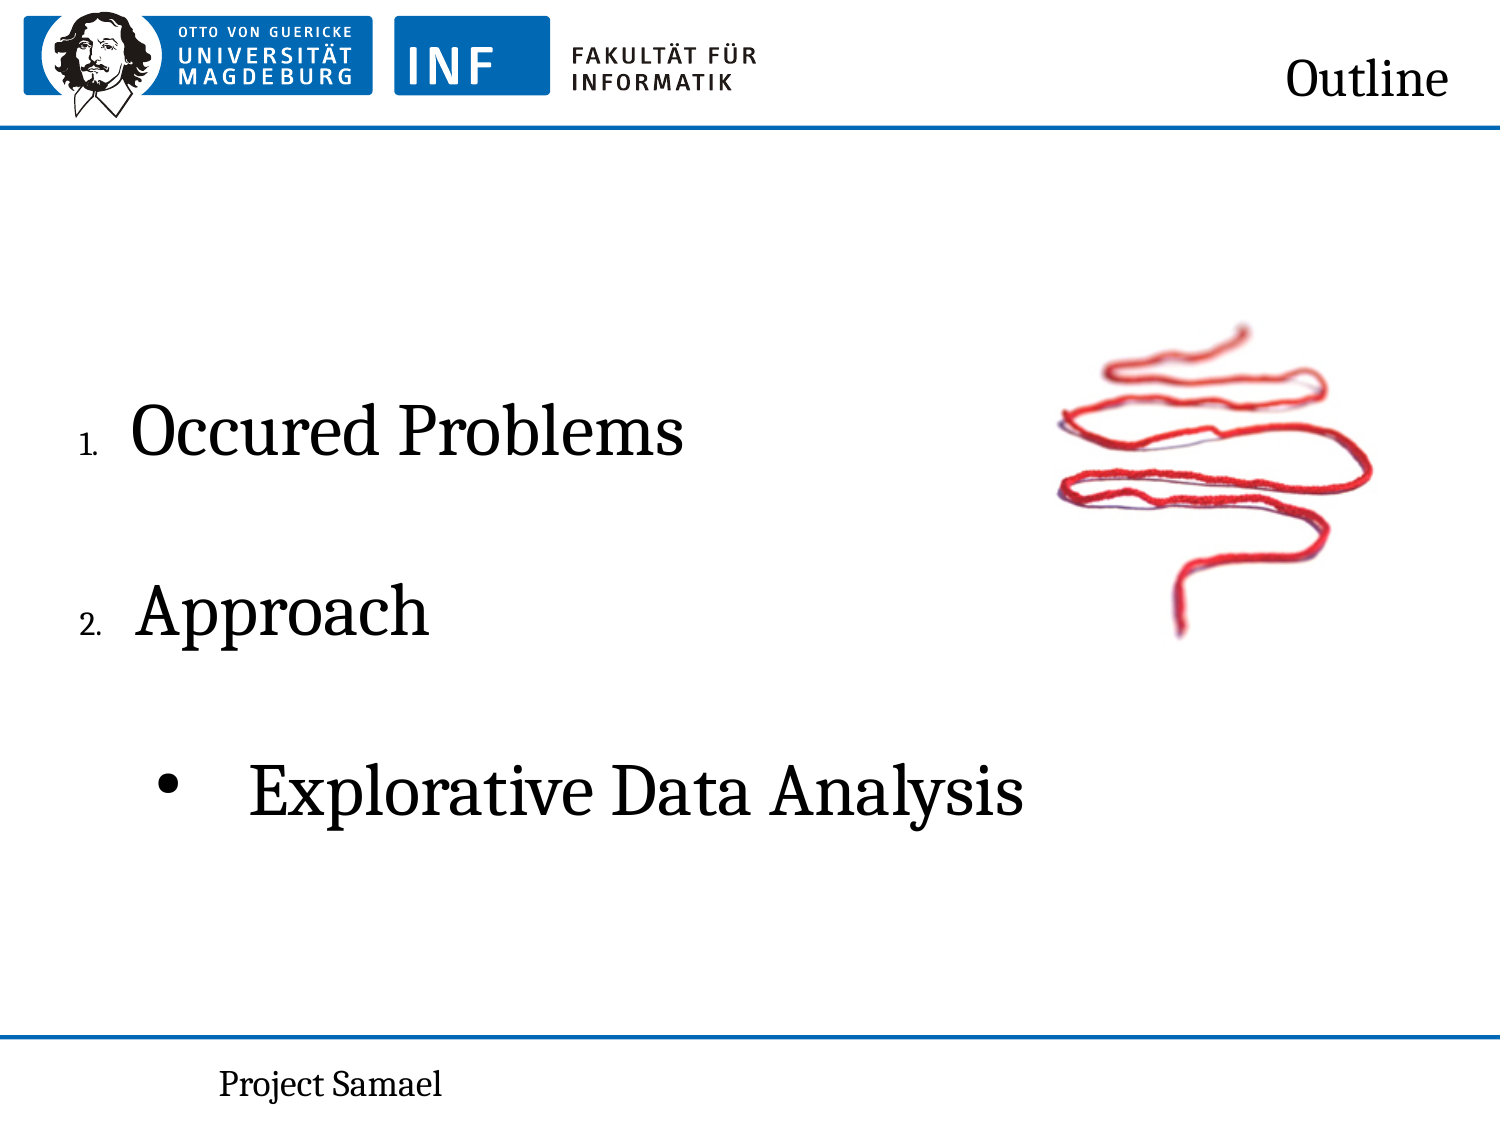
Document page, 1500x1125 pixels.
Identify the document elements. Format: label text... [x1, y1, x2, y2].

text_box Occured Problems Approach Explorative Data Analysis [64, 283, 1388, 839]
picture [1039, 307, 1387, 654]
text_box Project Samael [203, 1051, 458, 1111]
text_box Outline [779, 35, 1465, 116]
